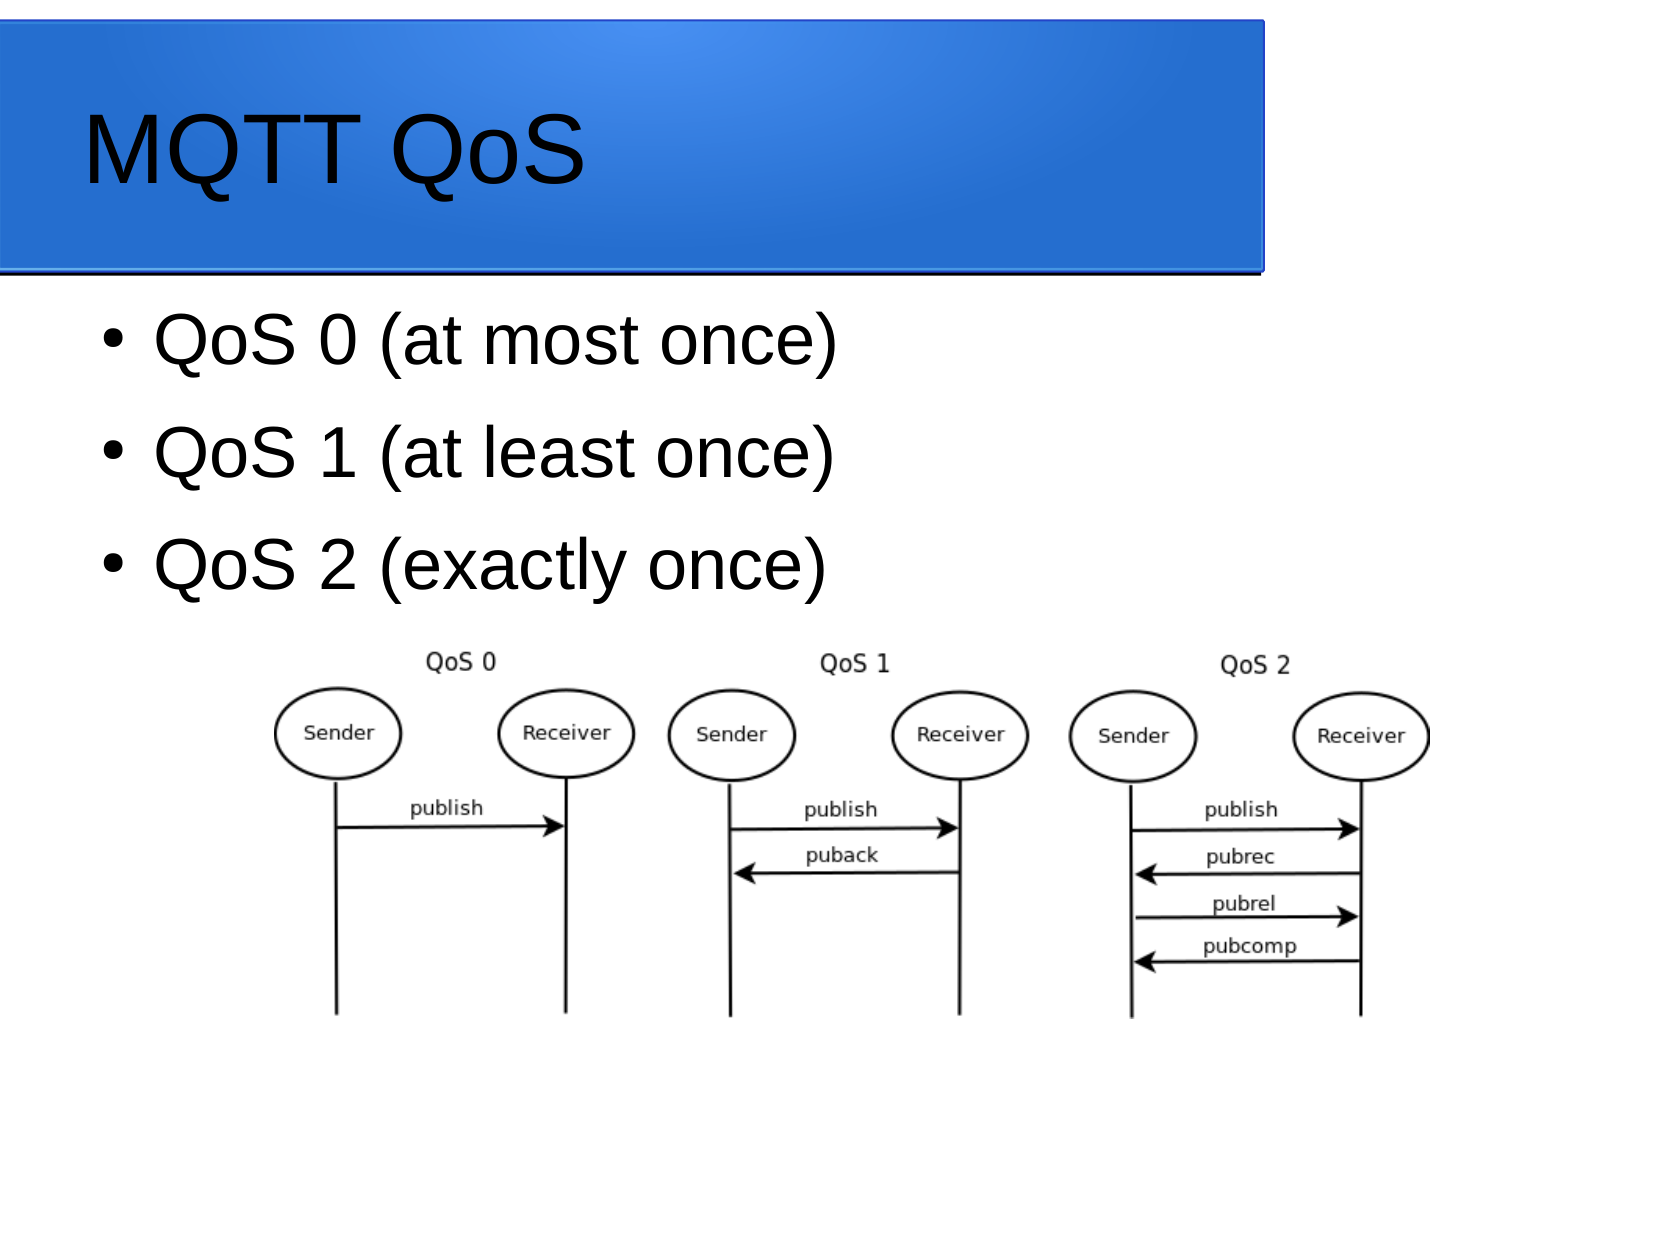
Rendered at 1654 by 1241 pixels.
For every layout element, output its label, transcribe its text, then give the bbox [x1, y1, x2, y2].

list QoS 0 (at most once) QoS 1 (at least once) QoS 2 (exactly once) [82, 299, 1571, 1019]
picture [274, 649, 1430, 1019]
title MQTT QoS [82, 47, 1235, 252]
